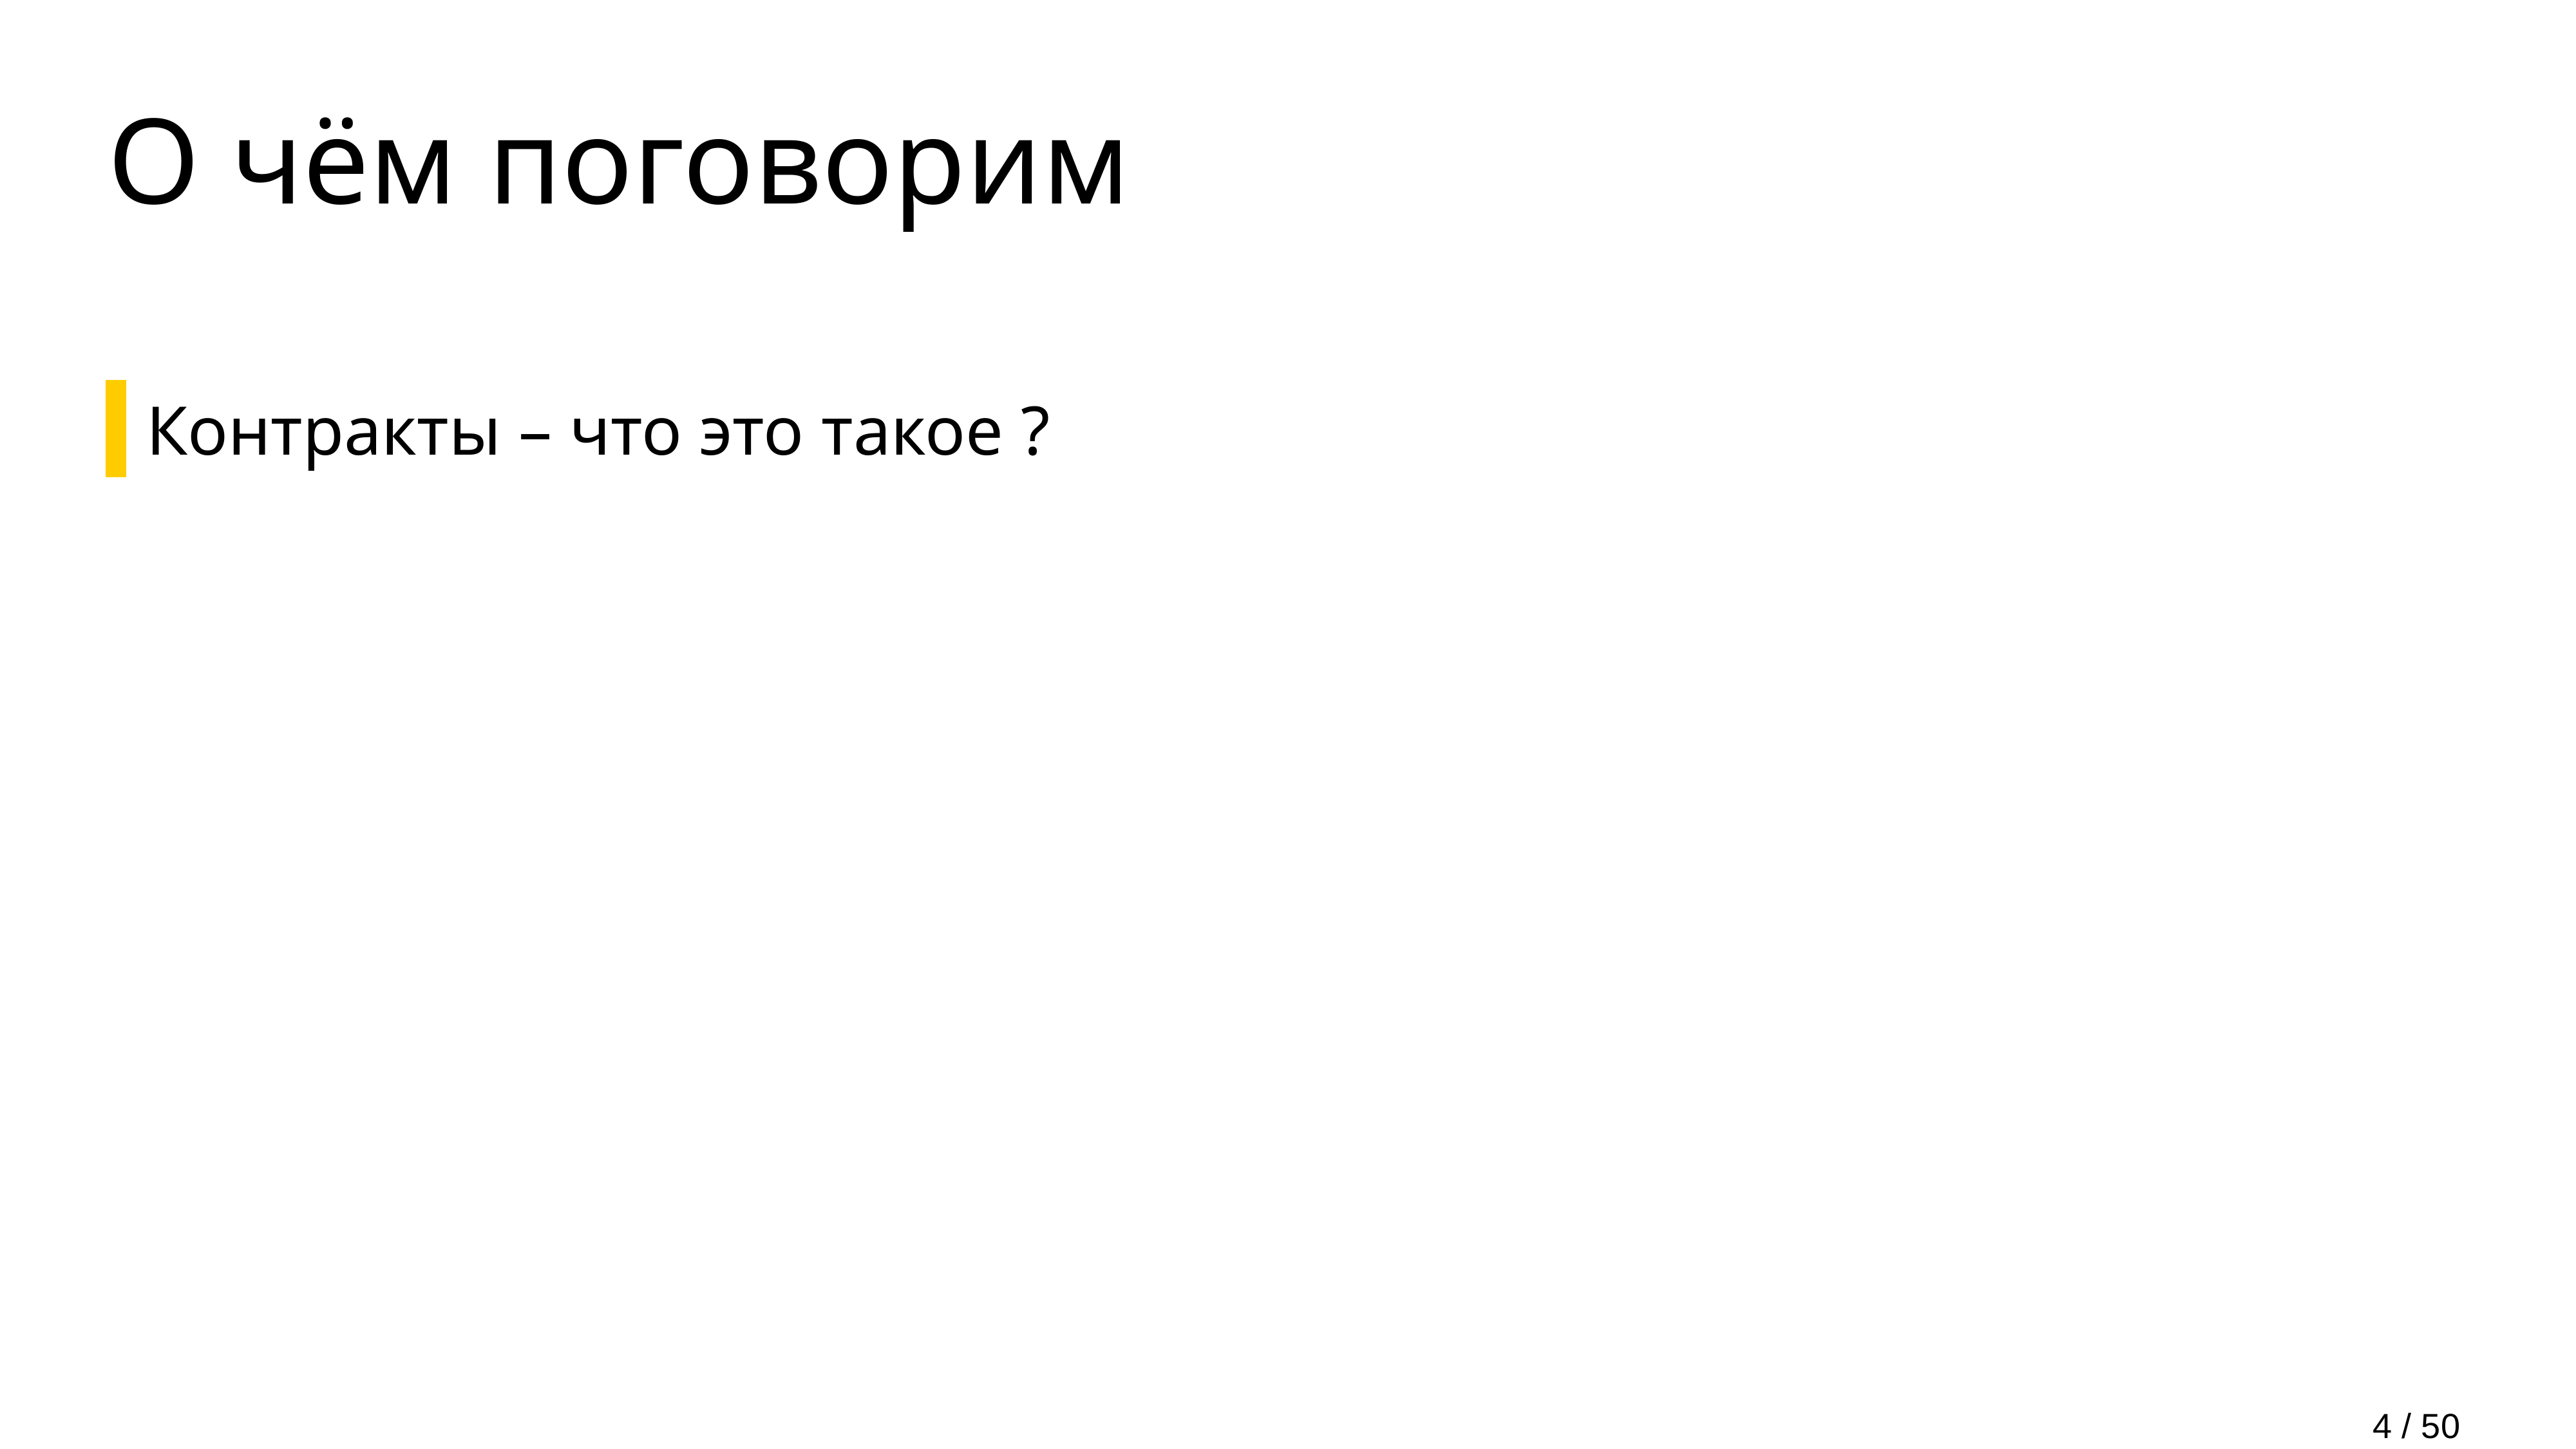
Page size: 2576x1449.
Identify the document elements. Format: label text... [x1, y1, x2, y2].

text_box Контракты – что это такое ? [96, 364, 2512, 1419]
title О чём поговорим [108, 80, 2468, 242]
text_box <number> / 50 [2363, 1402, 2576, 1449]
